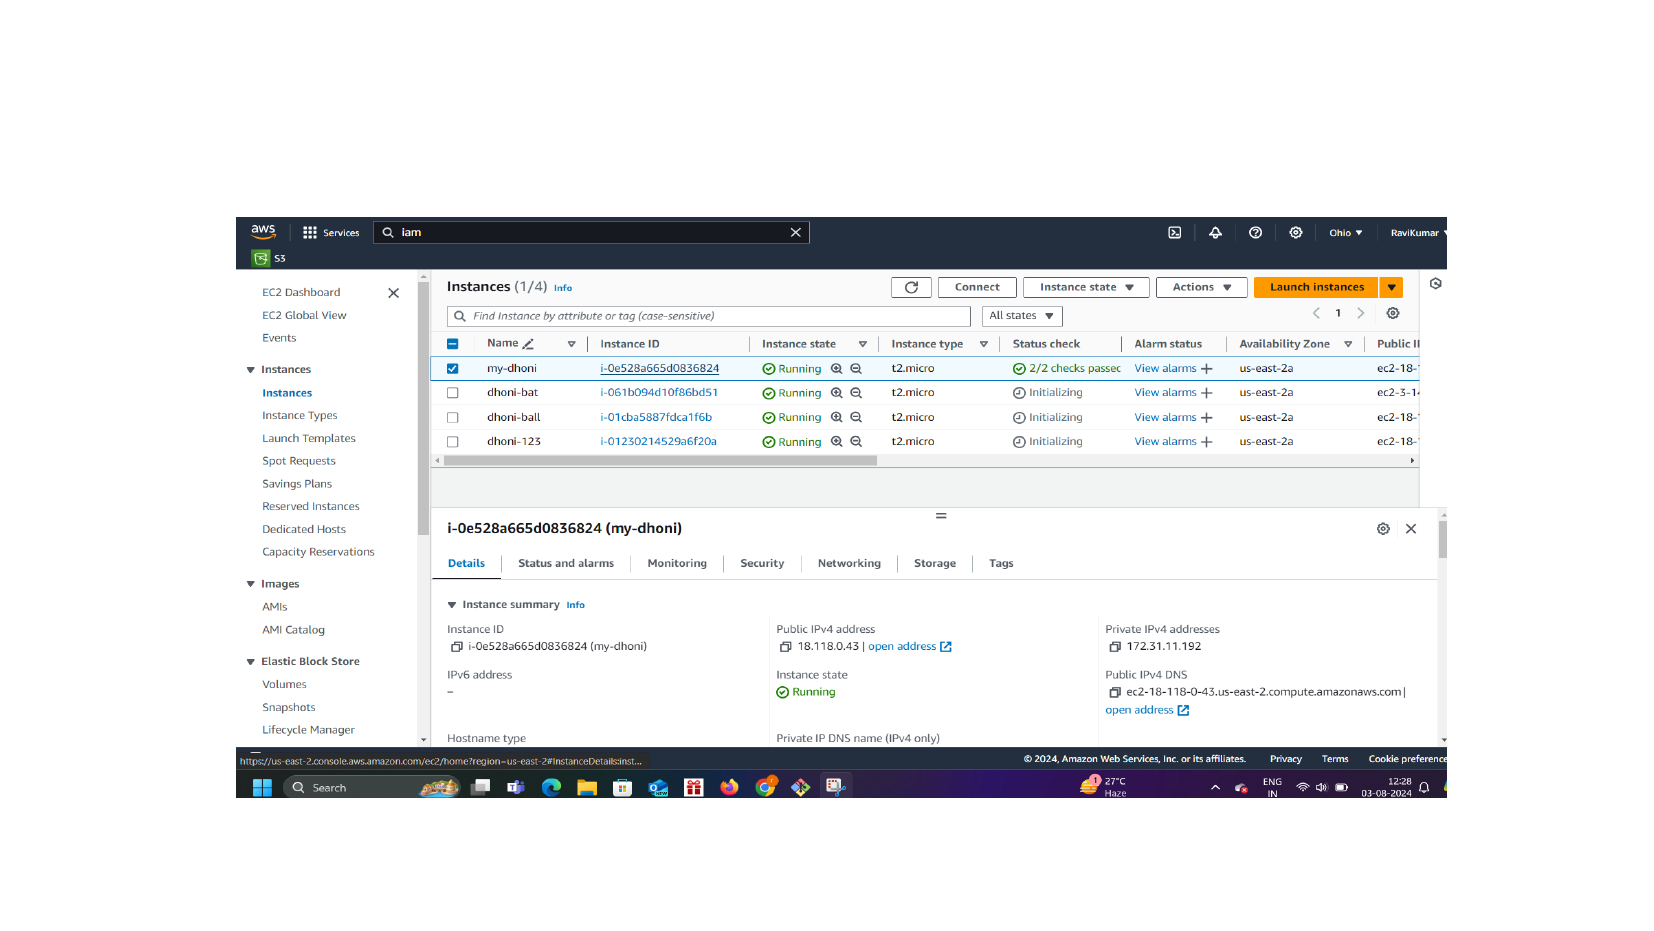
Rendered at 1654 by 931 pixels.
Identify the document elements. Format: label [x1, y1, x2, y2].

picture [236, 217, 1447, 798]
